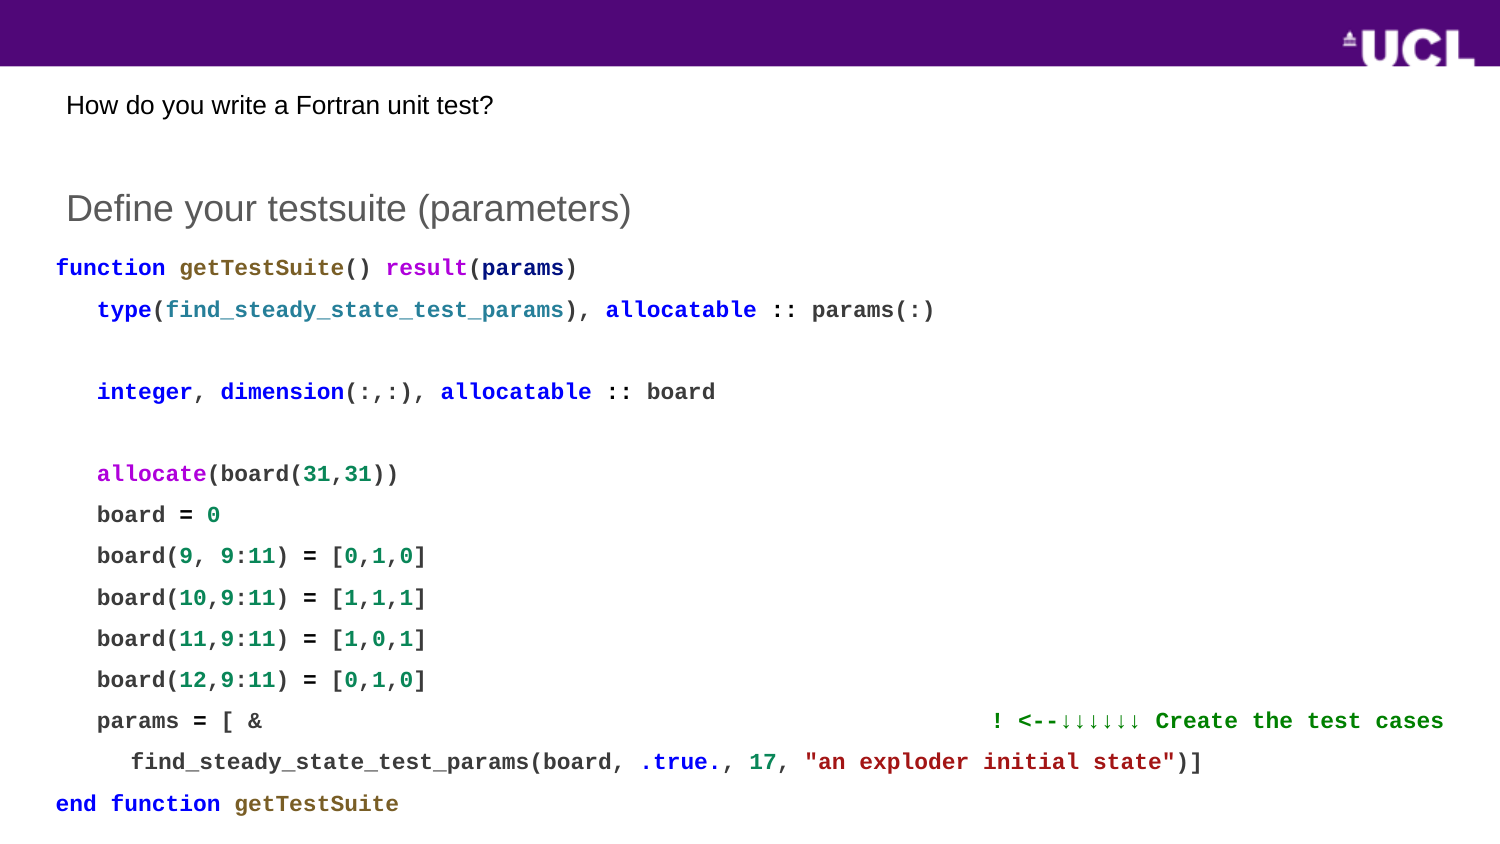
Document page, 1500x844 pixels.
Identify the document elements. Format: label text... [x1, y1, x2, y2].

list Define your testsuite (parameters) [51, 162, 1449, 249]
text_box function getTestSuite() result(params) type(find_steady_state_test_params), allocatable :: params(:) integer, dimension(:,:), allocatable :: board allocate(board(31,31)) board = 0 board(9, 9:11) = [0,1,0] board(10,9:11) = [1,1,1] board(11,9:11) = [1,0,1] board(12,9:11) = [0,1,0] params = [ & ! <--↓↓↓↓↓↓ Create the test cases find_steady_state_test_params(board, .true., 17, "an exploder initial state")] end function getTestSuite [40, 224, 1479, 831]
picture [0, 0, 1500, 844]
title How do you write a Fortran unit test? [51, 72, 1449, 162]
